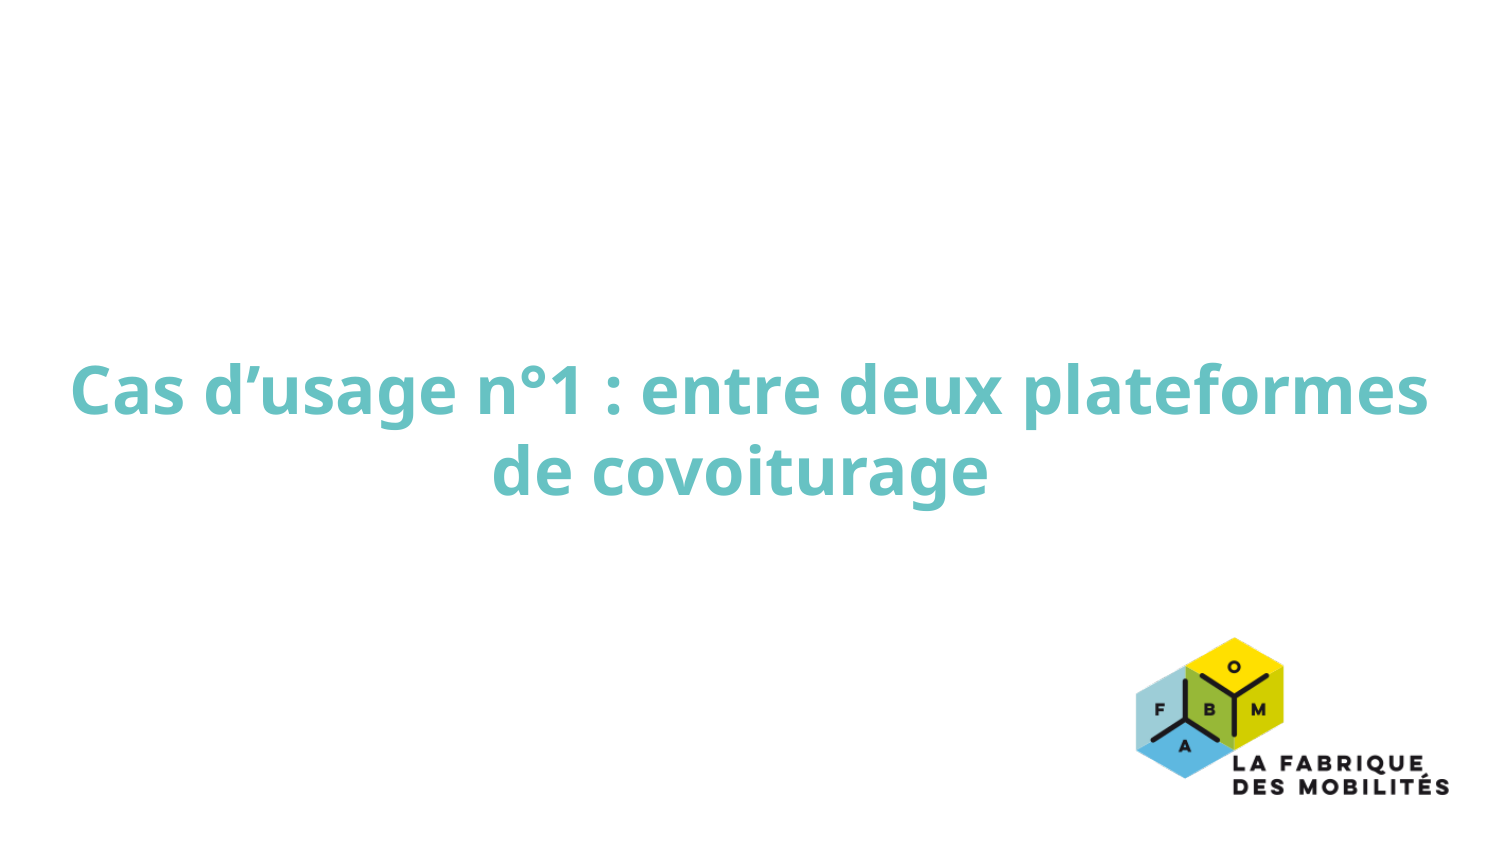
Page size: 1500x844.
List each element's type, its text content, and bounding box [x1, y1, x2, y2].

title Cas d’usage n°1 : entre deux plateformes de covoiturage [51, 332, 1449, 511]
picture [1133, 635, 1451, 796]
